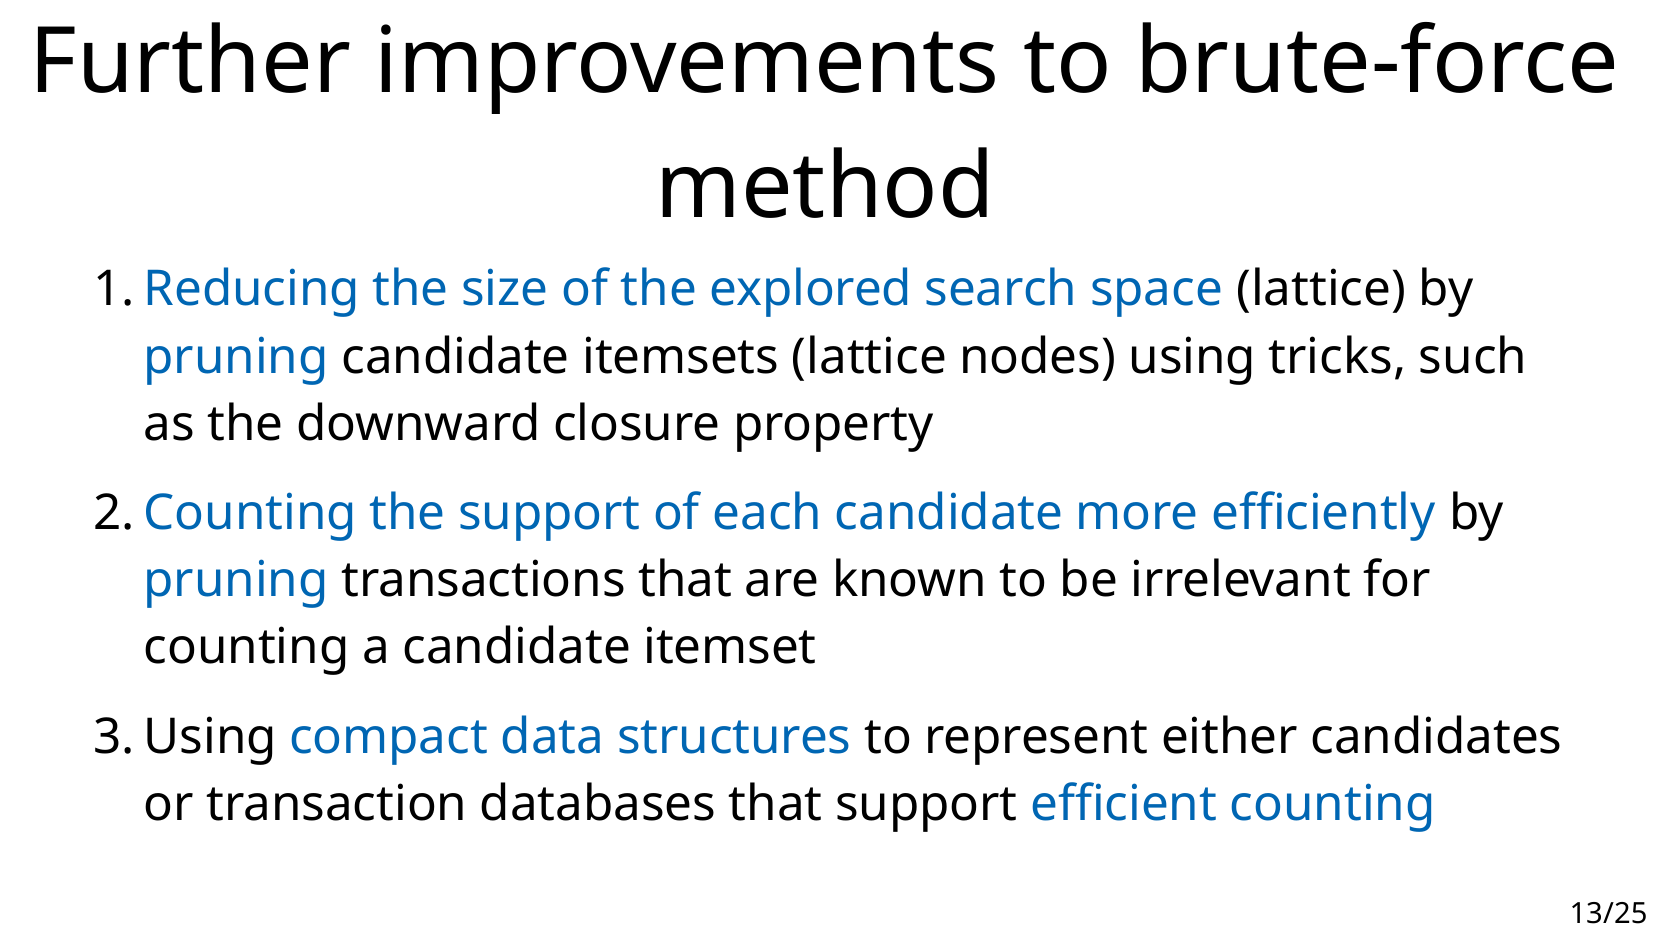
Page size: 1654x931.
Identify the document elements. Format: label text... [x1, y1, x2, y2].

list Reducing the size of the explored search space (lattice) by pruning candidate itemsets (lattice nodes) using tricks, such as the downward closure property Counting the support of each candidate more efficiently by pruning transactions that are known to be irrelevant for counting a candidate itemset Using compact data structures to represent either candidates or transaction databases that support efficient counting [82, 253, 1571, 884]
title Further improvements to brute-force method [1, 1, 1650, 239]
